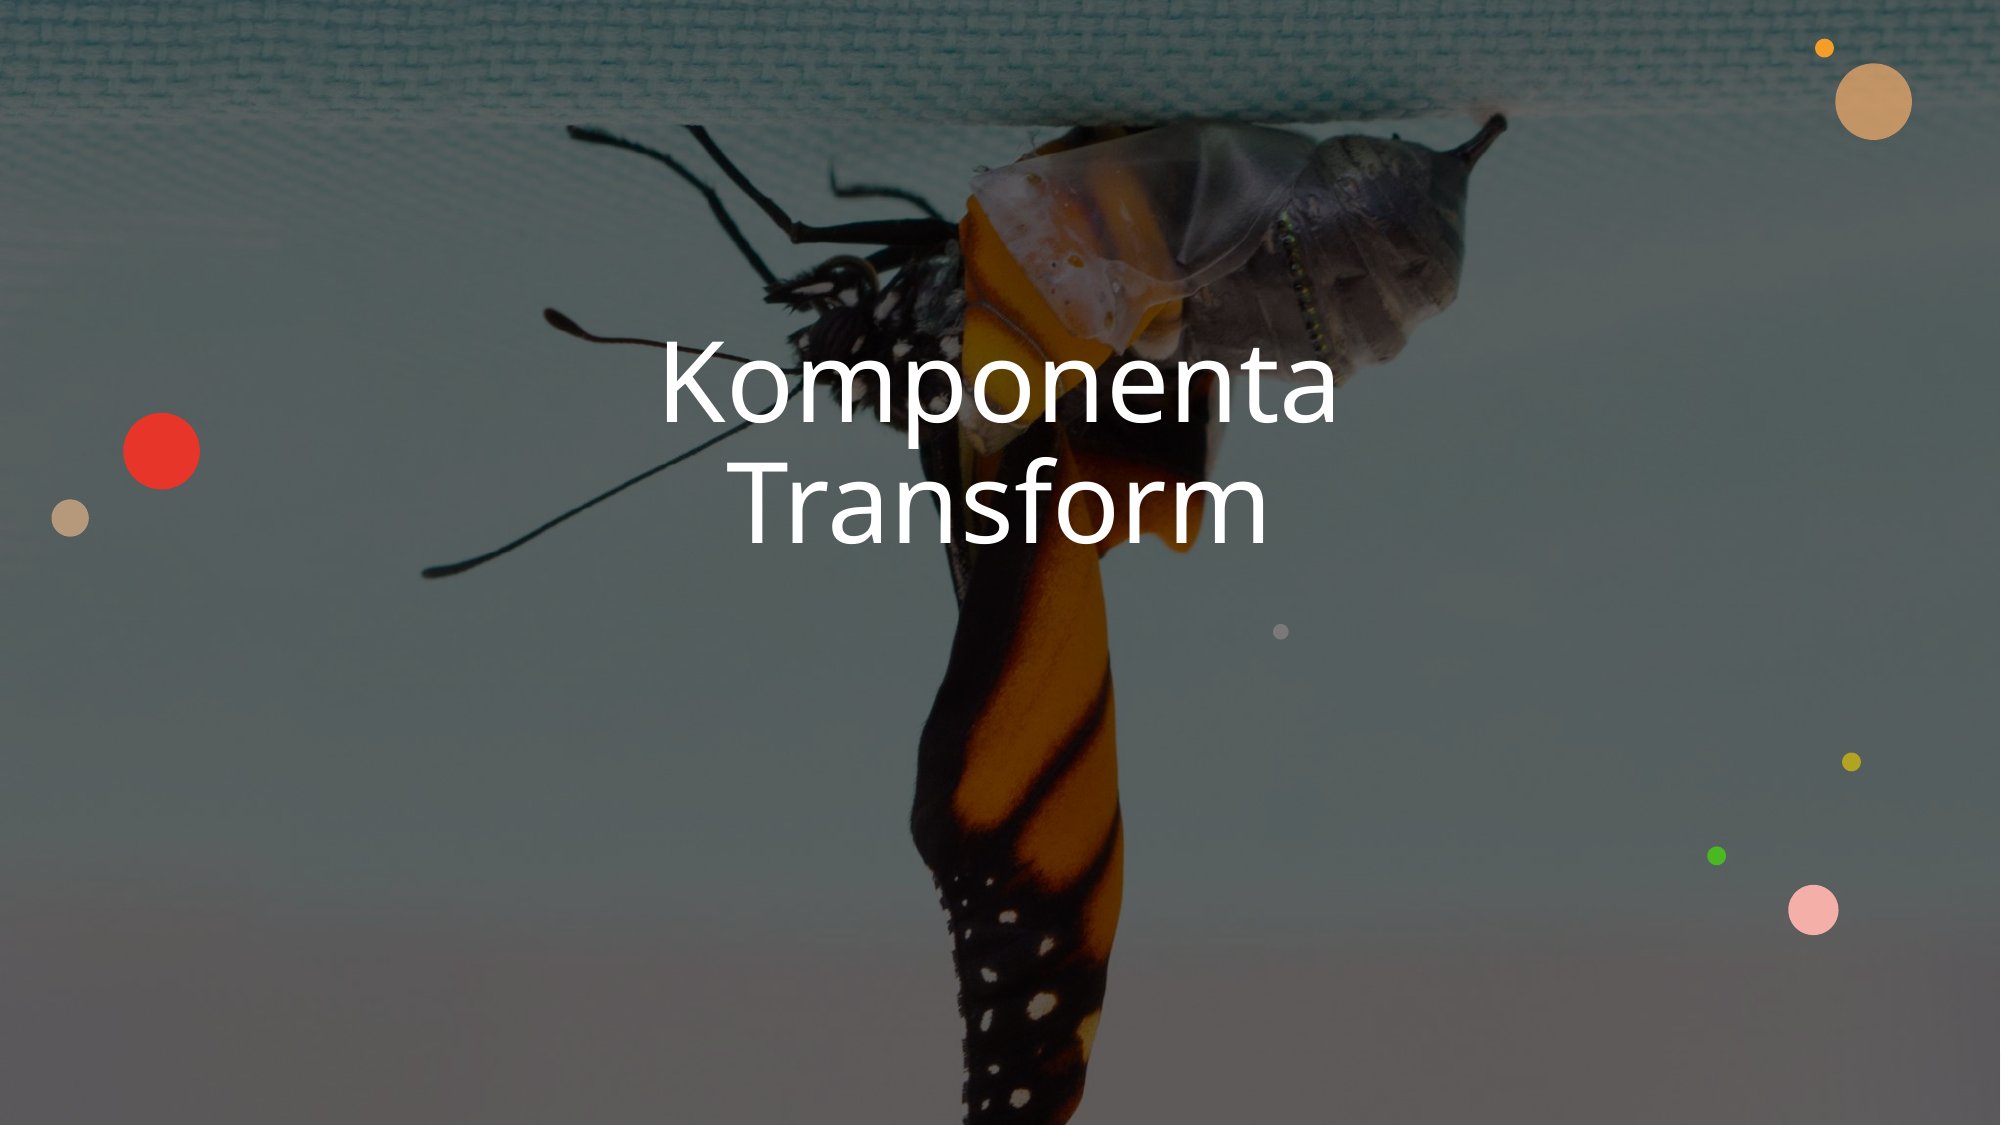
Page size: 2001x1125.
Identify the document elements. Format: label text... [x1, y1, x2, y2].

text_box [1842, 752, 1861, 772]
text_box [51, 499, 89, 537]
text_box [1815, 38, 1834, 58]
title Komponenta Transform [420, 184, 1580, 576]
text_box [1273, 624, 1289, 640]
text_box [123, 412, 200, 490]
text_box [1788, 884, 1839, 936]
picture [0, 0, 2000, 1125]
text_box [1707, 846, 1727, 866]
text_box [1835, 63, 1912, 140]
